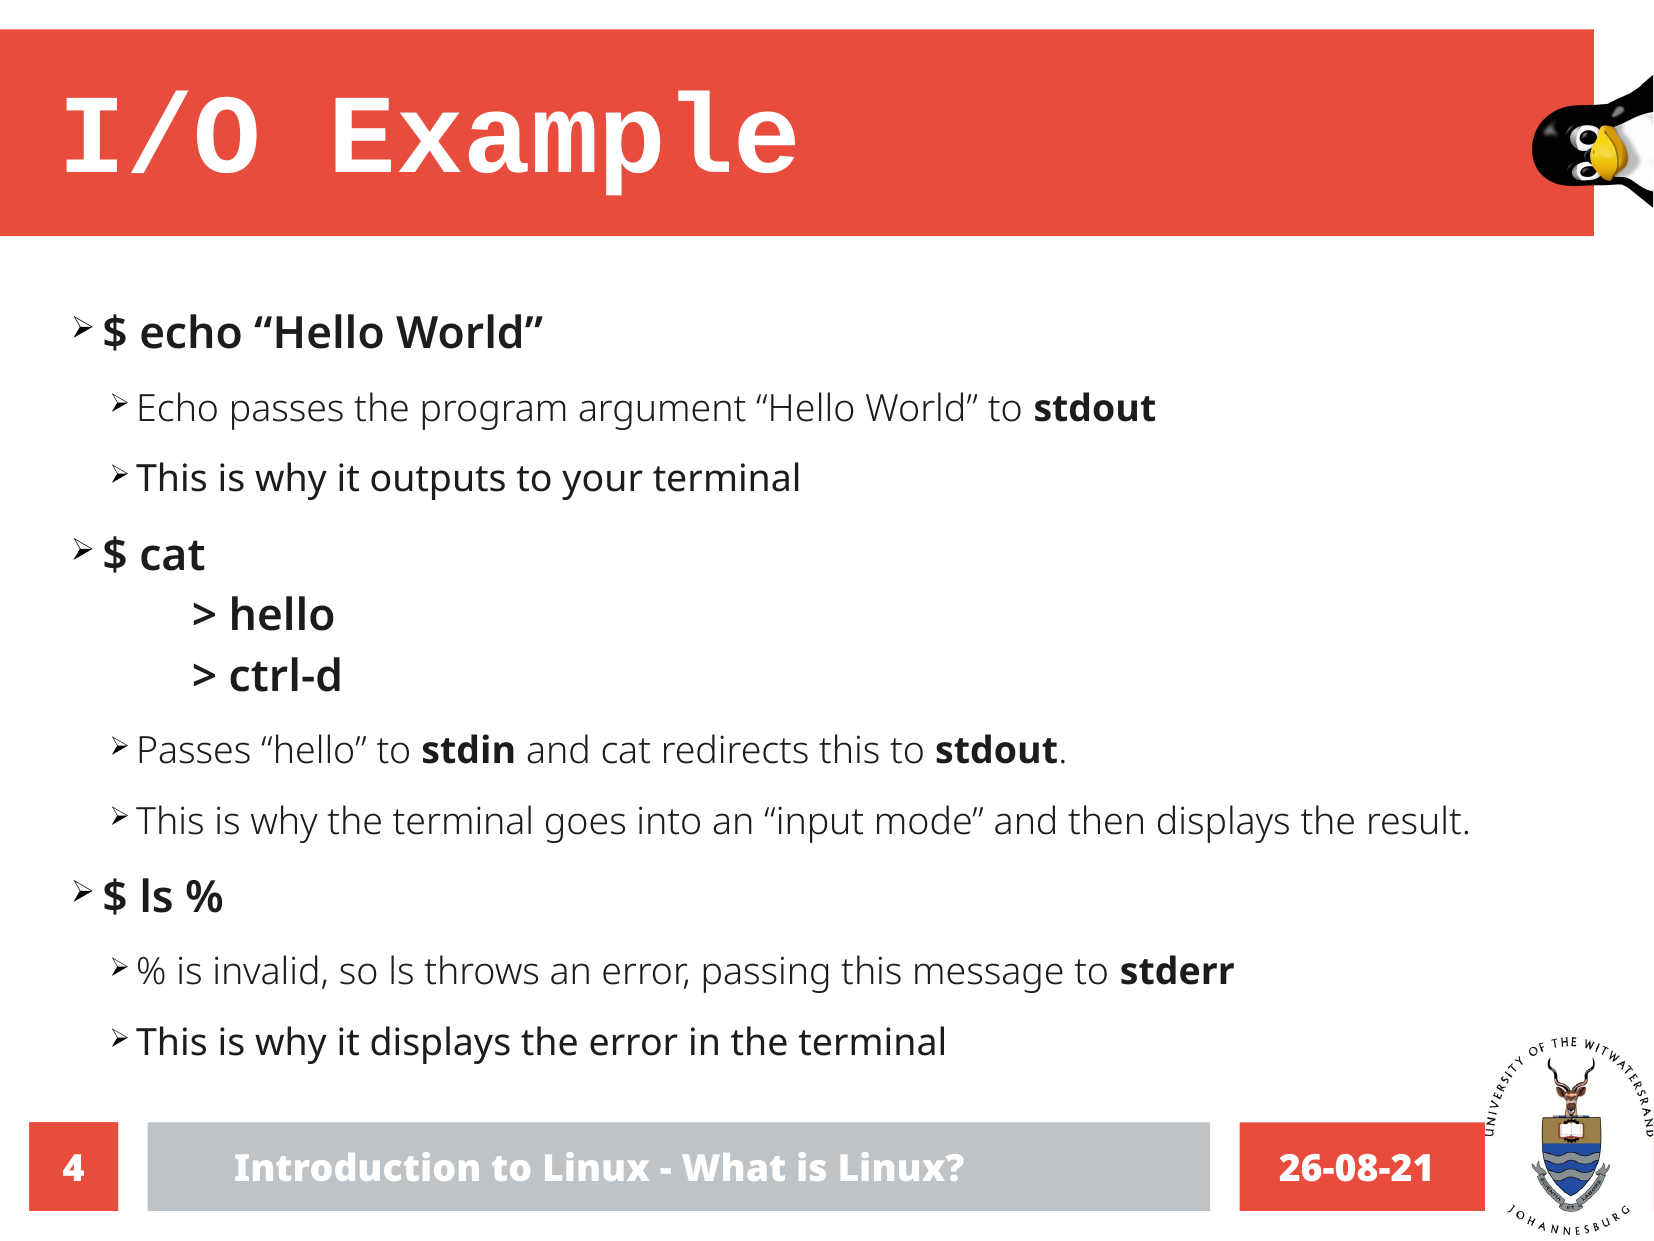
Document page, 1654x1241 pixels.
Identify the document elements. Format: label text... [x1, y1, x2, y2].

title I/O Example [58, 59, 1594, 207]
list $ echo “Hello World” Echo passes the program argument “Hello World” to stdout This is why it outputs to your terminal $ cat > hello > ctrl-d Passes “hello” to stdin and cat redirects this to stdout. This is why the terminal goes into an “input mode” and then displays the result. $ ls % % is invalid, so ls throws an error, passing this message to stderr This is why it displays the error in the terminal [70, 301, 1577, 1070]
picture [1485, 1037, 1654, 1235]
picture [1515, 24, 1654, 276]
